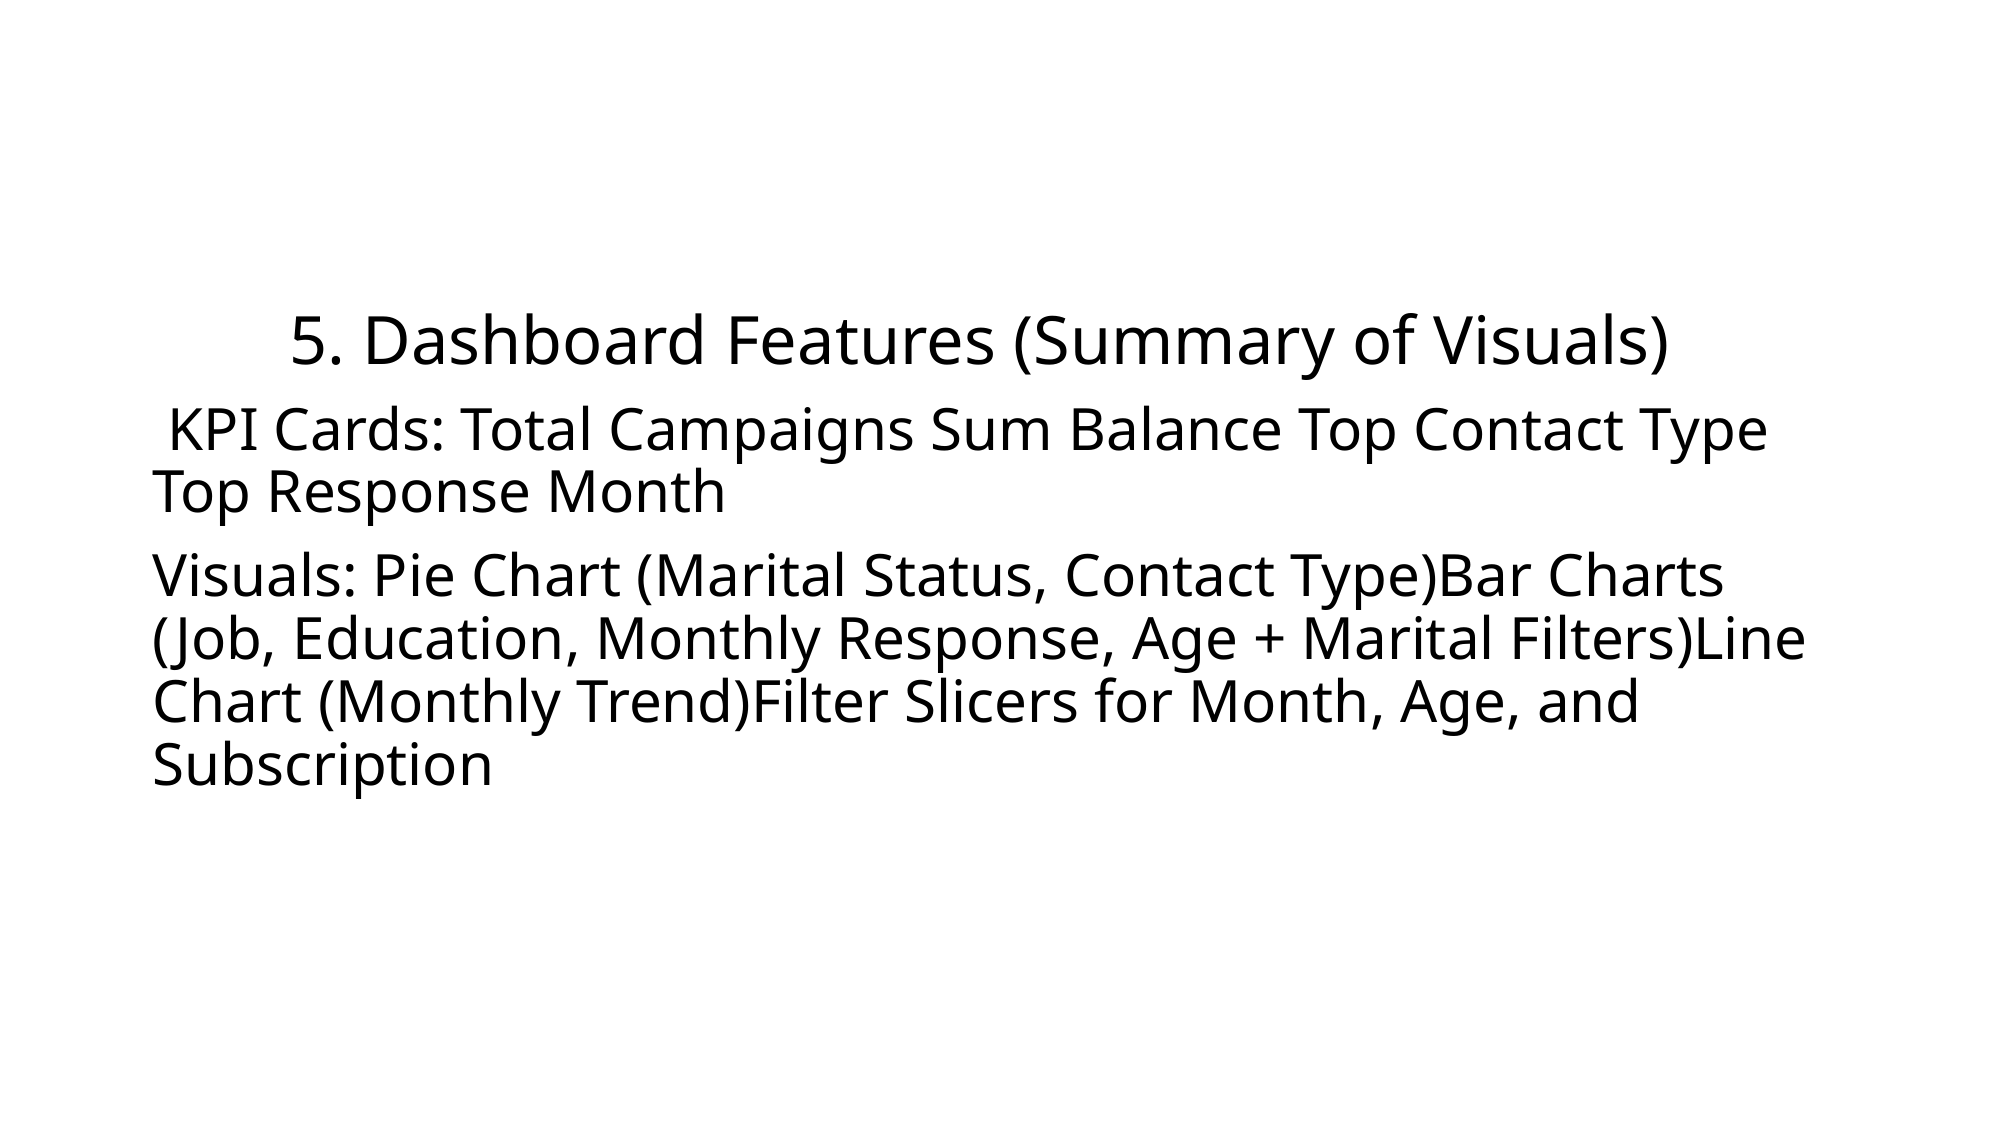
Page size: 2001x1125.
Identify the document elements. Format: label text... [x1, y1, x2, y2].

list 5. Dashboard Features (Summary of Visuals) KPI Cards: Total Campaigns Sum Balance Top Contact Type Top Response Month Visuals: Pie Chart (Marital Status, Contact Type)Bar Charts (Job, Education, Monthly Response, Age + Marital Filters)Line Chart (Monthly Trend)Filter Slicers for Month, Age, and Subscription [137, 299, 1863, 1014]
